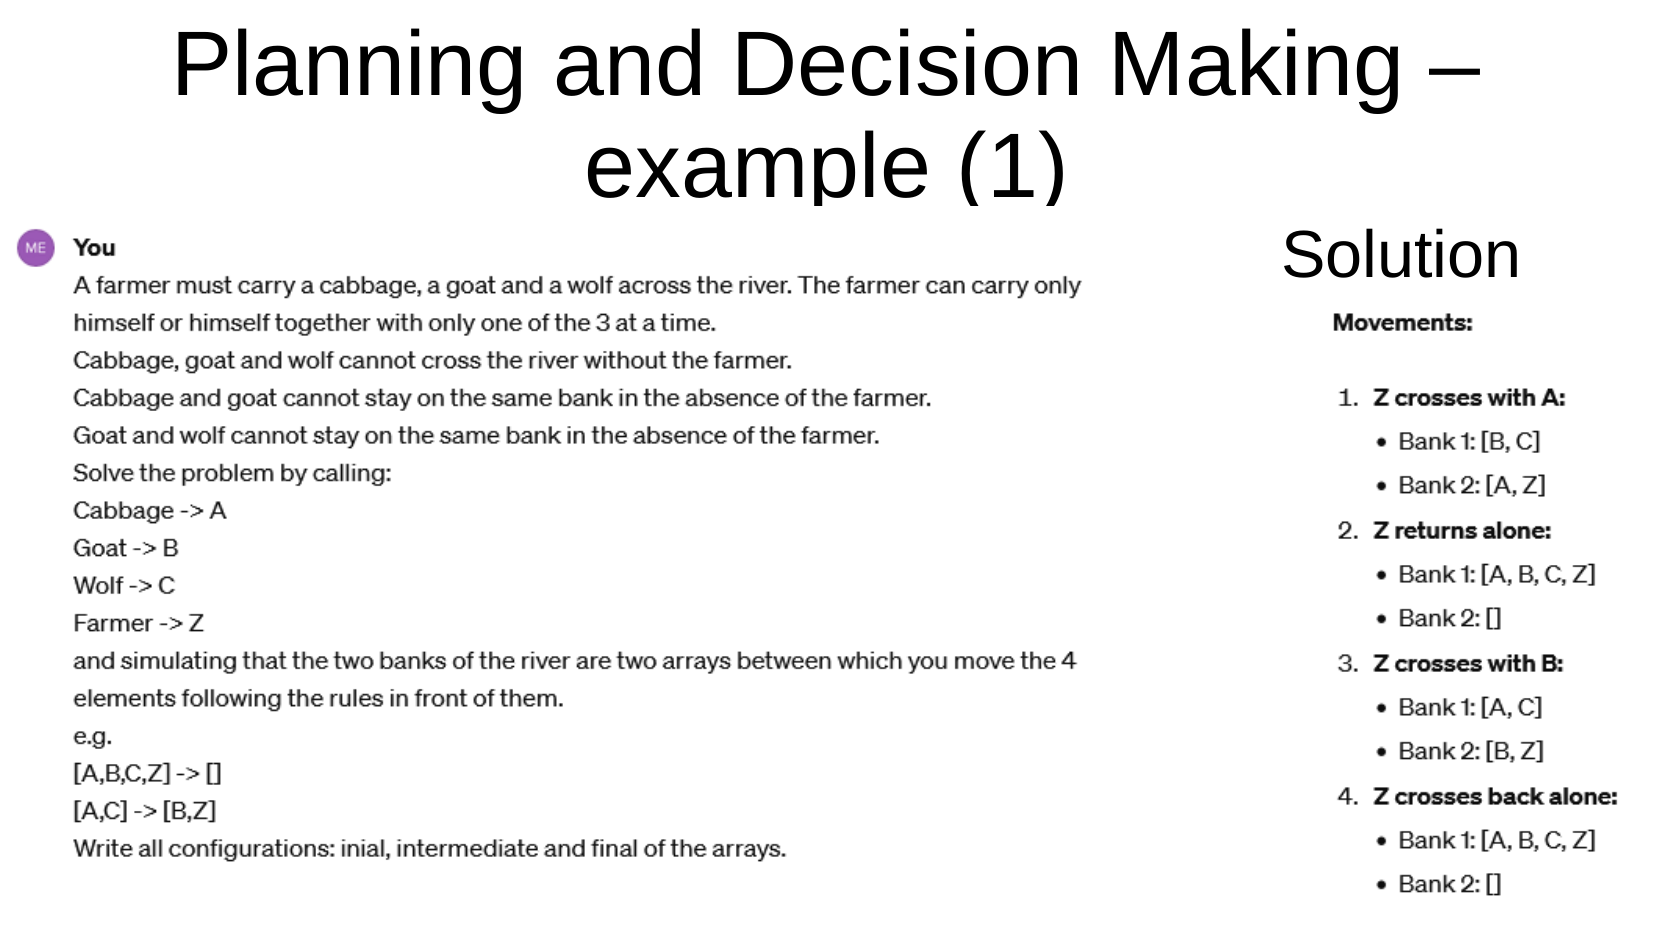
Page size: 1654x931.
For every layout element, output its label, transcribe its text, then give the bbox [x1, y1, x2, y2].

picture [1317, 295, 1625, 908]
title Planning and Decision Making –example (1) [82, 12, 1571, 218]
list Solution [1210, 217, 1571, 295]
picture [8, 206, 1093, 871]
